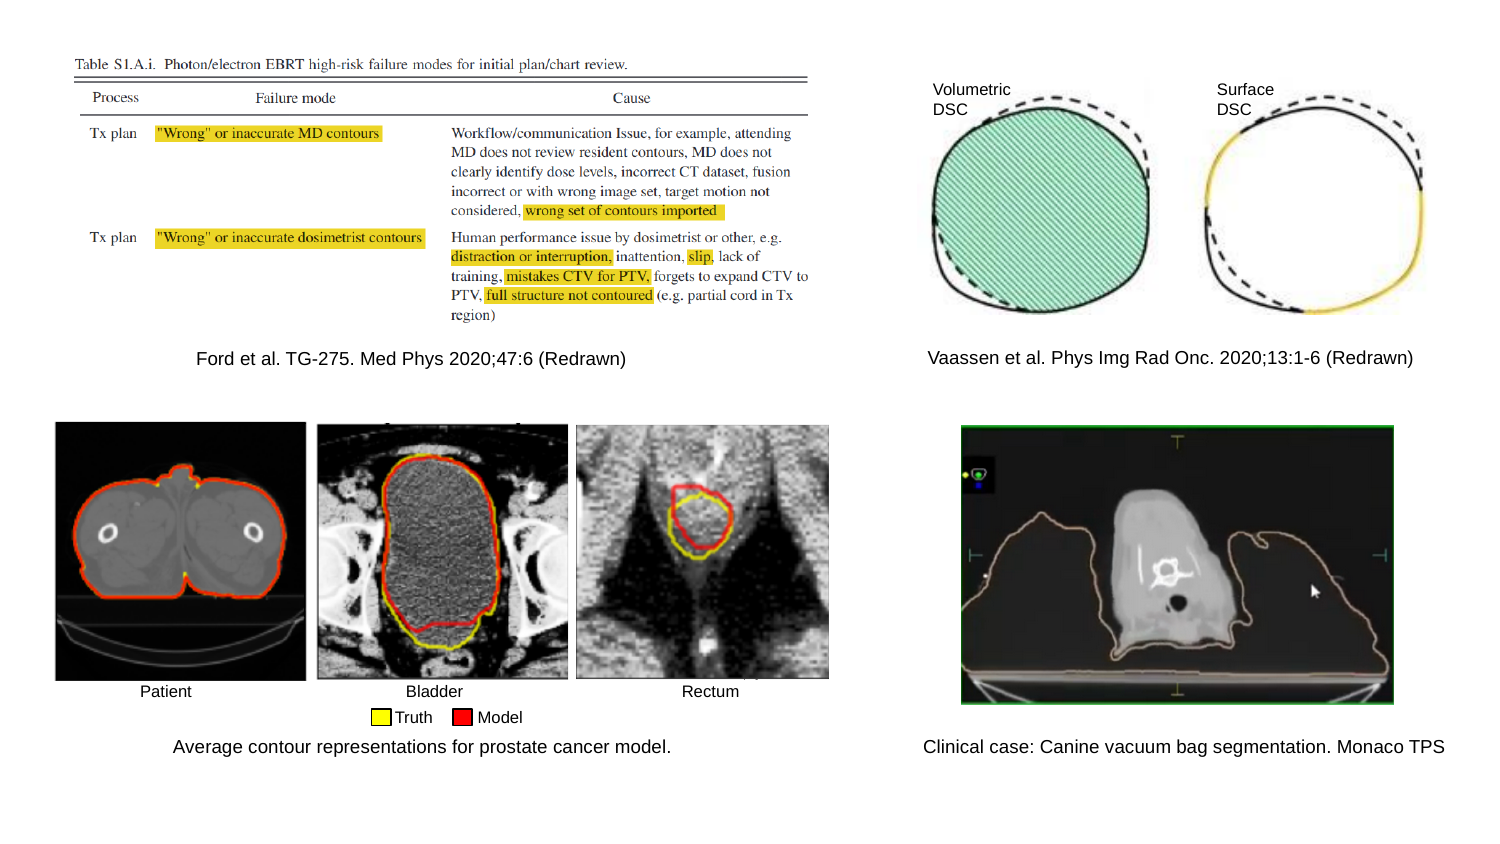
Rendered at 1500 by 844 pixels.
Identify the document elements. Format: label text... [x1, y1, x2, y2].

text_box Model [462, 692, 548, 729]
text_box Patient [124, 666, 226, 732]
picture [54, 421, 829, 681]
text_box Average contour representations for prostate cancer model. [157, 720, 697, 786]
text_box Volumetric DSC [917, 63, 1054, 129]
text_box [371, 708, 379, 726]
text_box [453, 708, 462, 726]
picture [961, 425, 1394, 705]
text_box Rectum [666, 666, 768, 732]
picture [74, 58, 808, 323]
picture [917, 77, 1438, 315]
text_box Surface DSC [1201, 63, 1311, 129]
text_box Truth [379, 692, 451, 729]
text_box Bladder [390, 666, 492, 732]
text_box Clinical case: Canine vacuum bag segmentation. Monaco TPS [908, 720, 1465, 786]
text_box Ford et al. TG-275. Med Phys 2020;47:6 (Redrawn) [181, 331, 667, 391]
text_box Vaassen et al. Phys Img Rad Onc. 2020;13:1-6 (Redrawn) [912, 330, 1443, 390]
